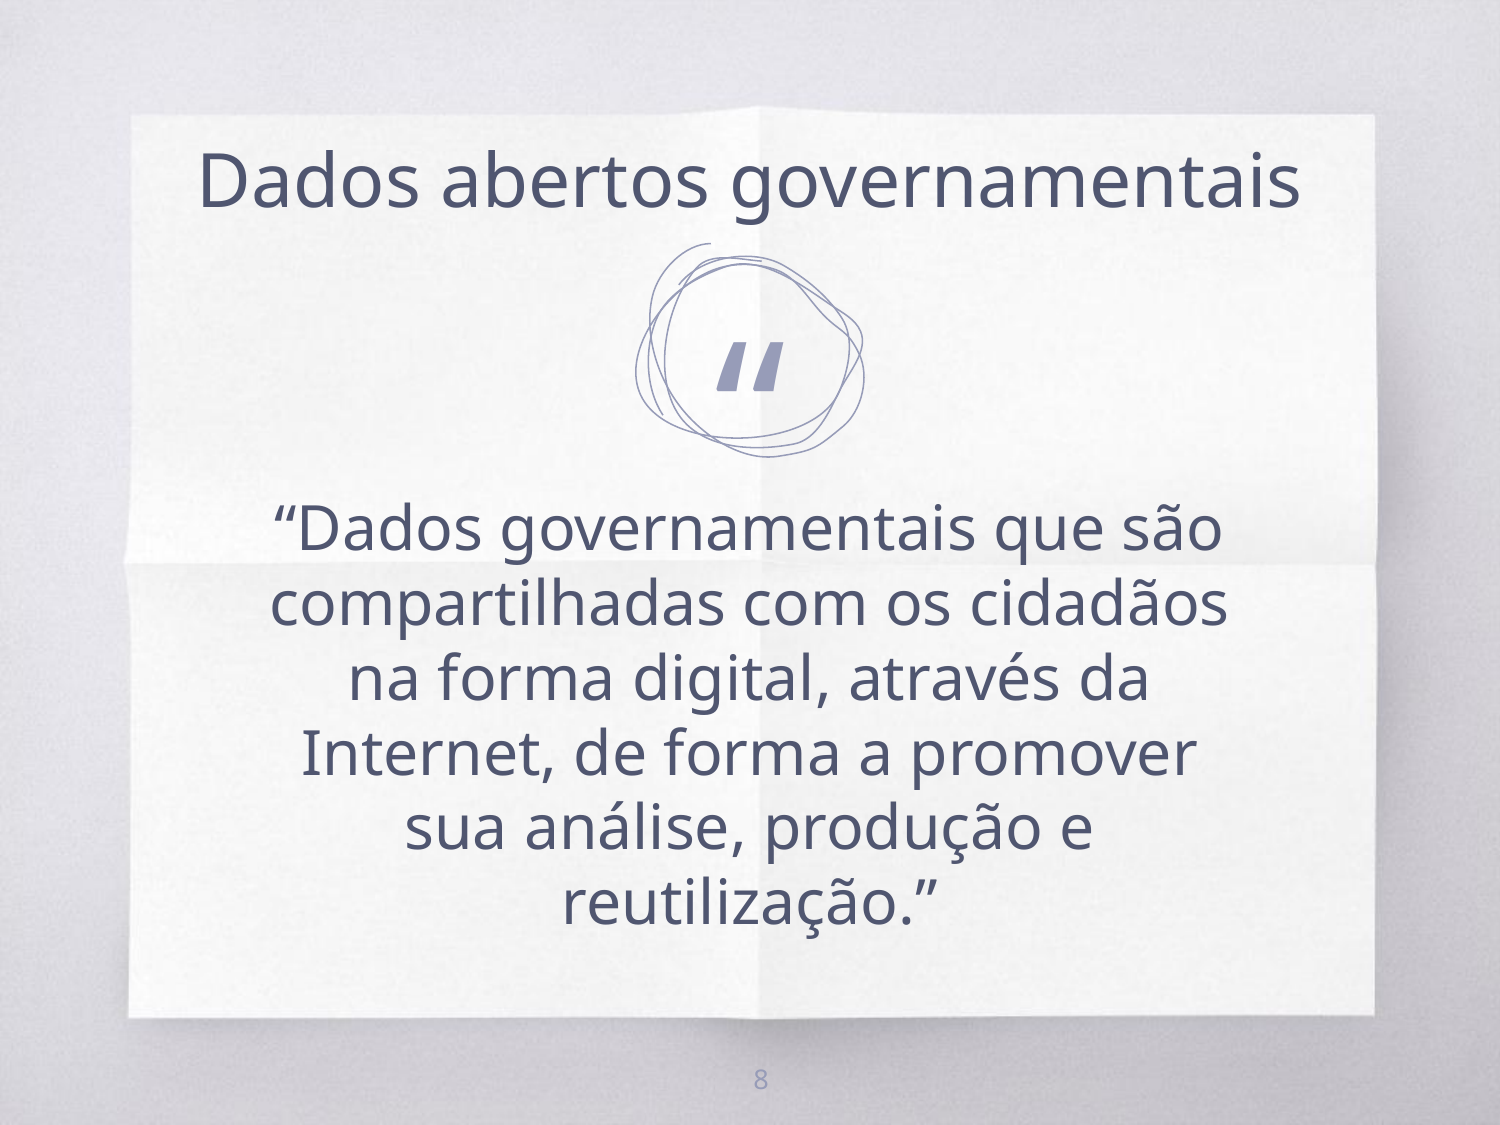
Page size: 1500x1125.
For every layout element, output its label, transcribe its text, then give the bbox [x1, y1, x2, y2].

picture [0, 0, 1500, 1125]
list “Dados governamentais que são compartilhadas com os cidadãos na forma digital, através da Internet, de forma a promover sua análise, produção e reutilização.” [230, 472, 1270, 653]
title Dados abertos governamentais [168, 88, 1332, 238]
slide_number <number> [372, 1047, 1150, 1113]
